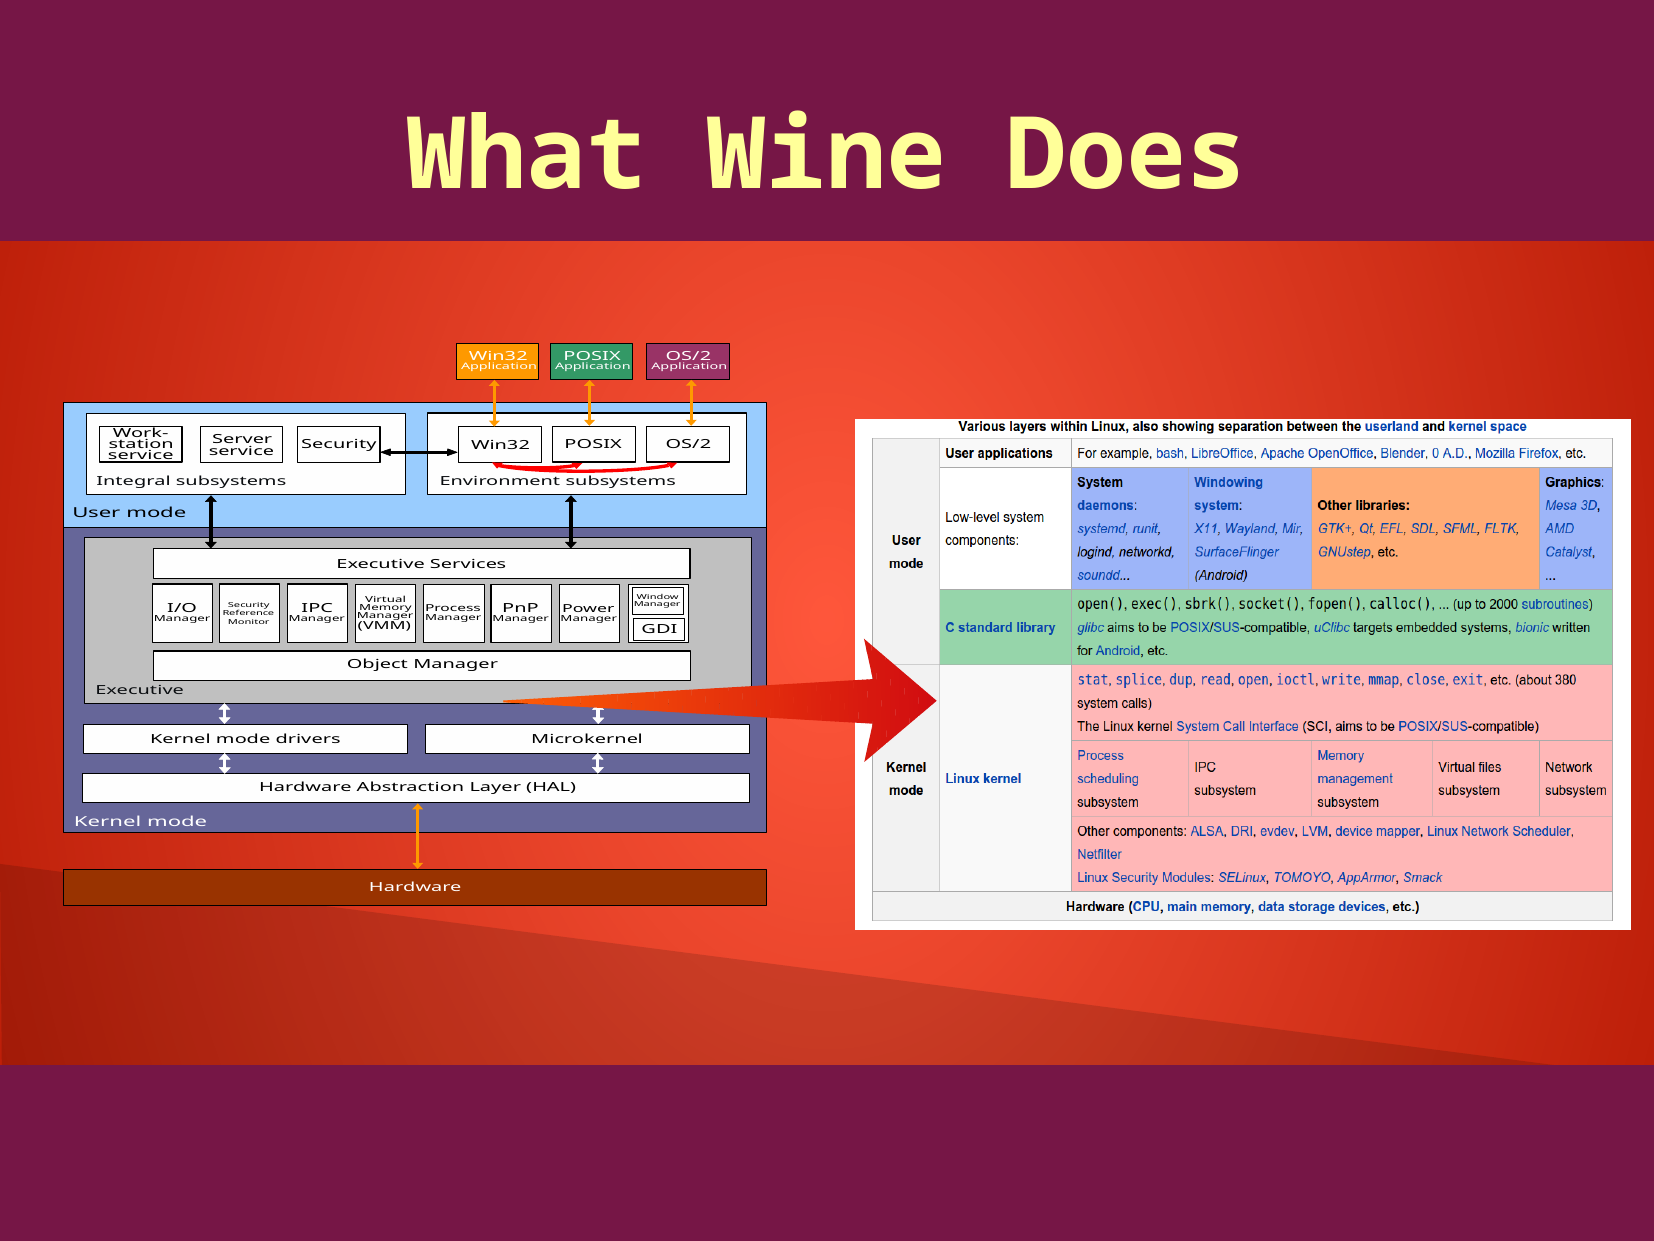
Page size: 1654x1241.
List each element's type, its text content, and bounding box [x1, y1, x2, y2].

title What Wine Does [82, 47, 1571, 252]
picture [45, 330, 1631, 931]
